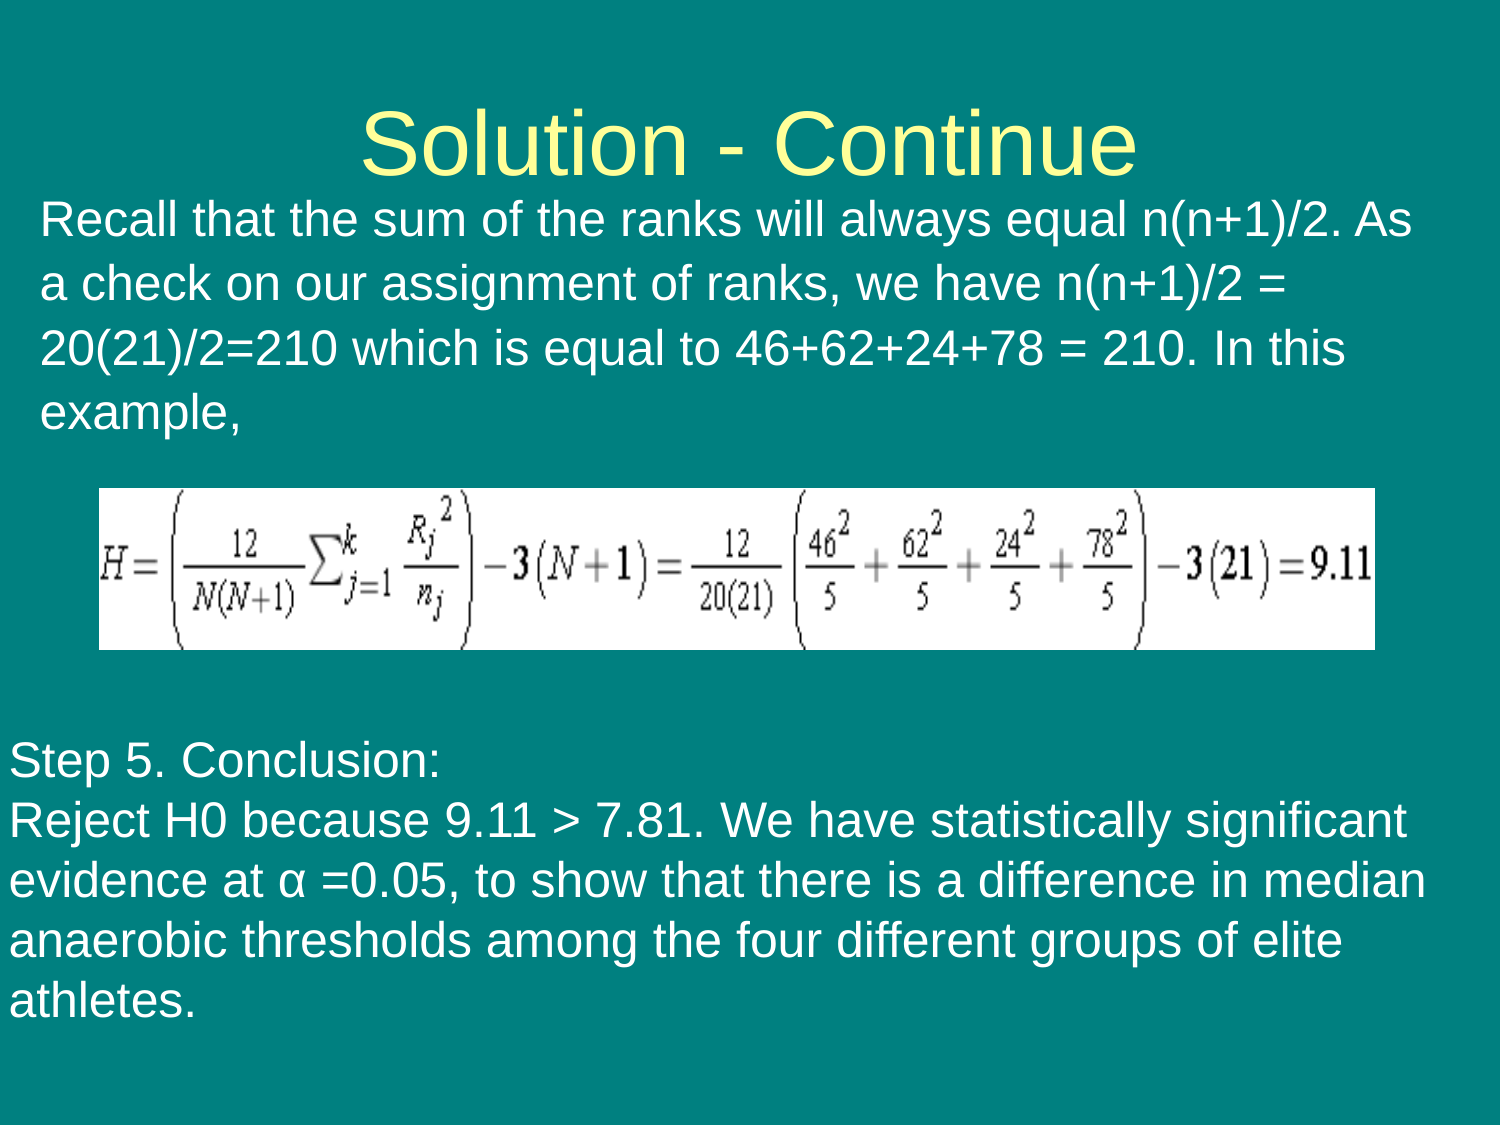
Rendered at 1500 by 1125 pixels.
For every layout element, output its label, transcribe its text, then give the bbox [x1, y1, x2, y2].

text_box Step 5. Conclusion: Reject H0 because 9.11 > 7.81. We have statistically significant evidence at α =0.05, to show that there is a difference in median anaerobic thresholds among the four different groups of elite athletes. [0, 674, 1494, 1035]
title Solution - Continue [75, 45, 1425, 174]
text_box Recall that the sum of the ranks will always equal n(n+1)/2. As a check on our assignment of ranks, we have n(n+1)/2 = 20(21)/2=210 which is equal to 46+62+24+78 = 210. In this example, [24, 174, 1463, 447]
picture [99, 488, 1375, 650]
